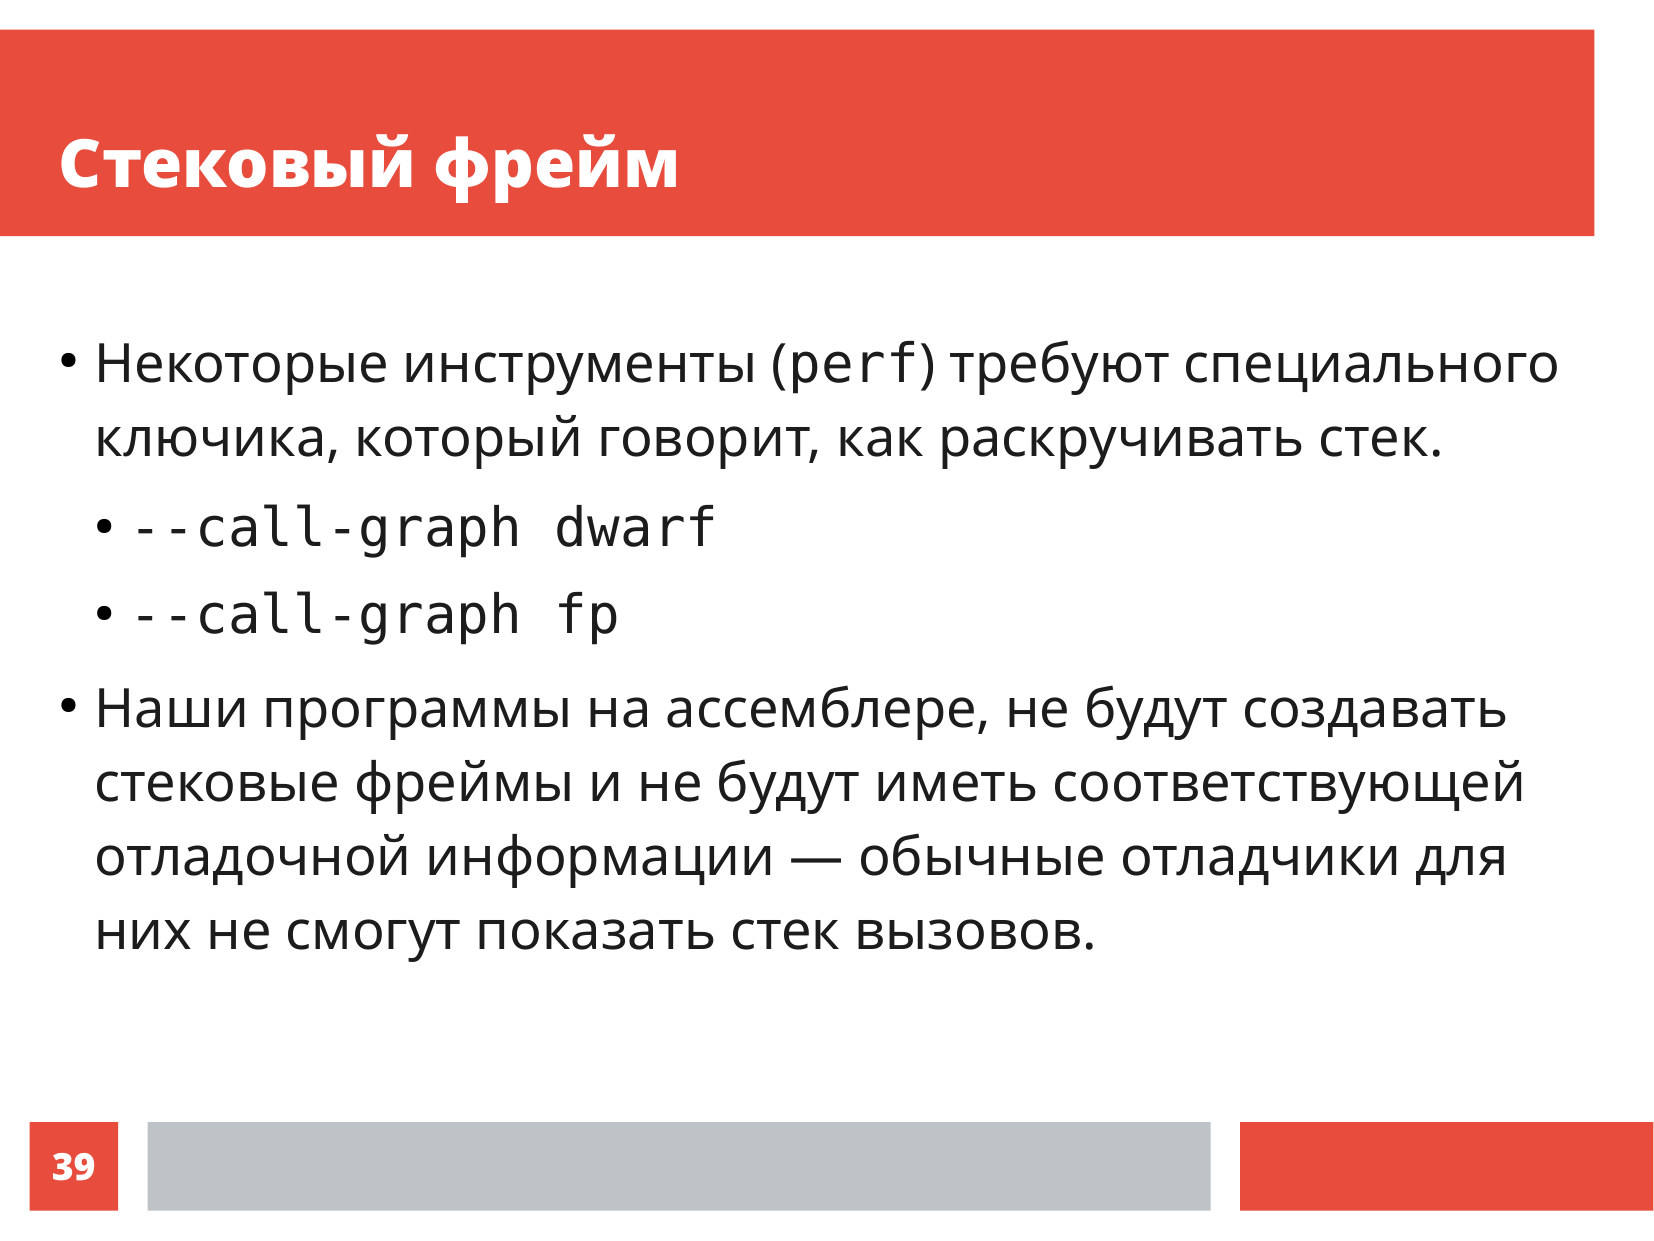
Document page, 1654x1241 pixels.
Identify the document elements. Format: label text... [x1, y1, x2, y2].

title Стековый фрейм [59, 59, 1595, 207]
list Некоторые инструменты (perf) требуют специального ключика, который говорит, как раскручивать стек. --call-graph dwarf --call-graph fp Наши программы на ассемблере, не будут создавать стековые фреймы и не будут иметь соответствующей отладочной информации — обычные отладчики для них не смогут показать стек вызовов. [59, 324, 1565, 1093]
